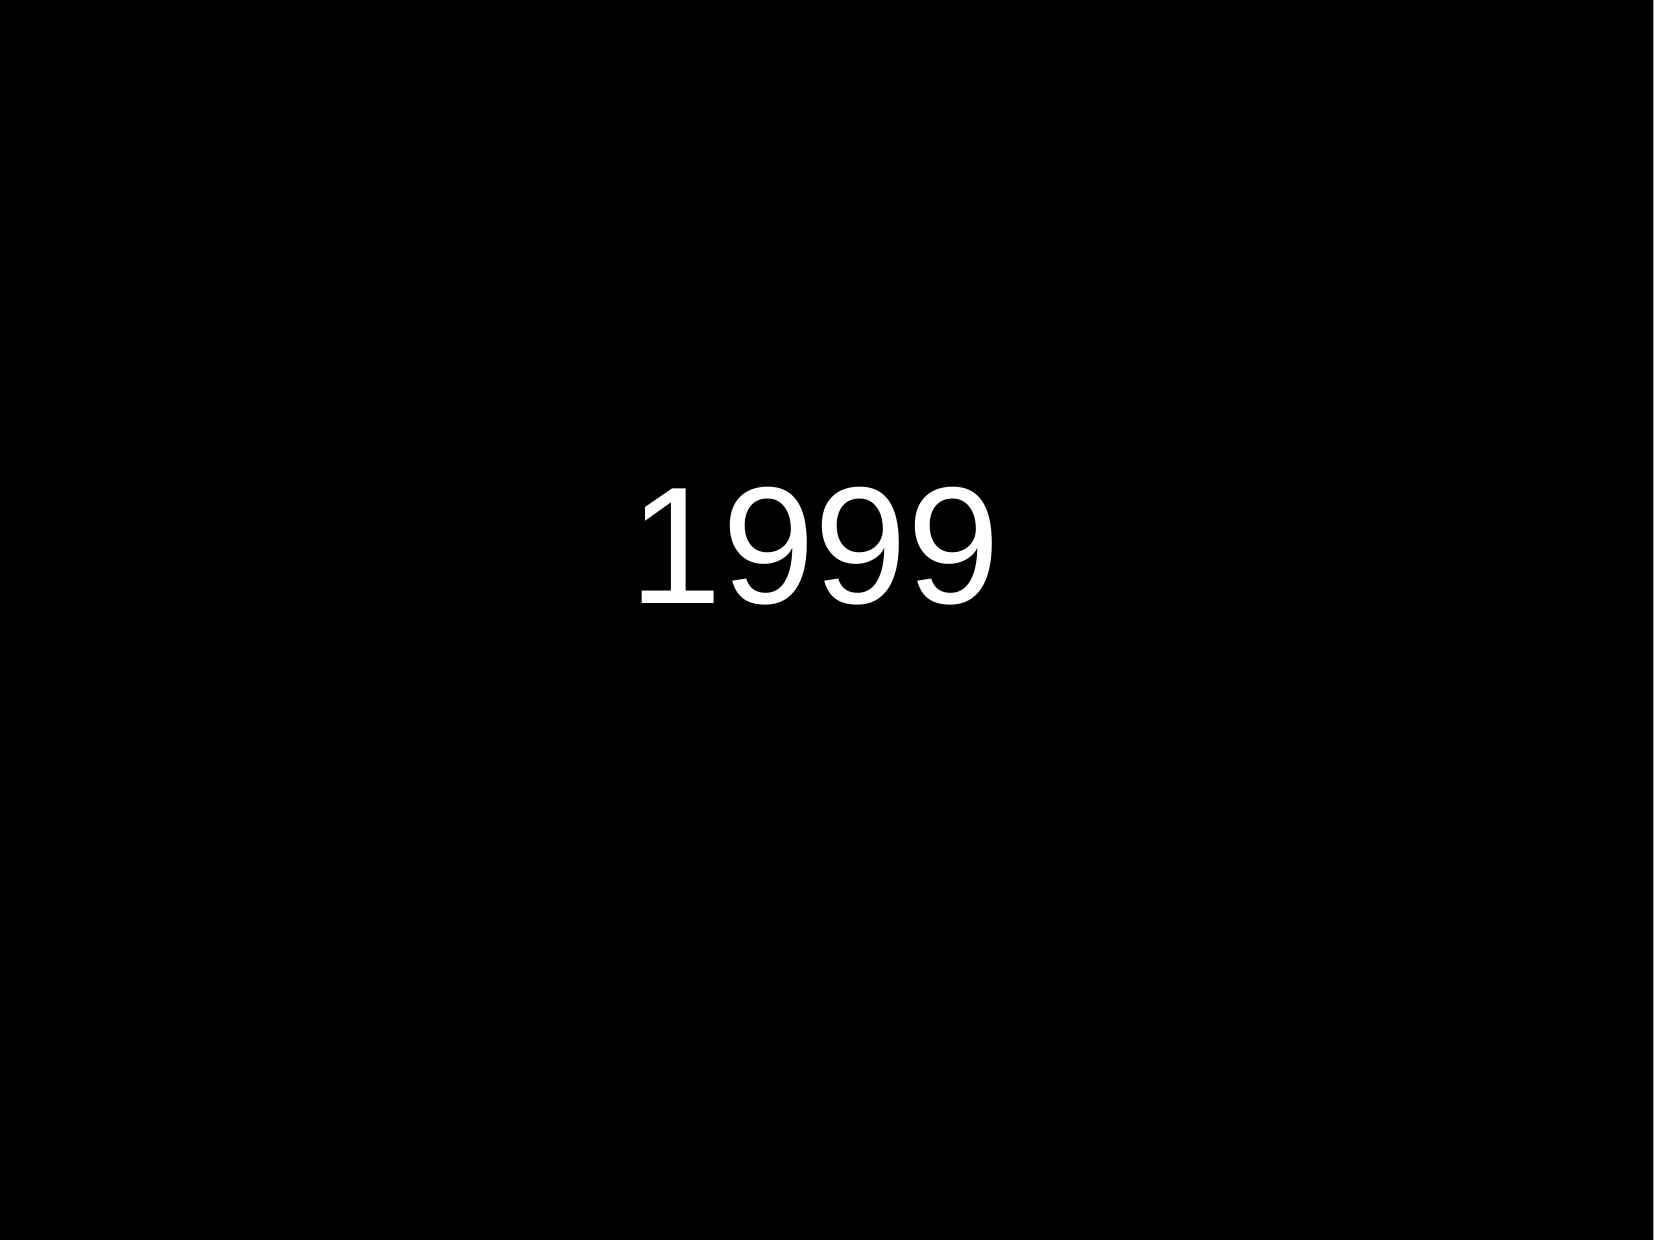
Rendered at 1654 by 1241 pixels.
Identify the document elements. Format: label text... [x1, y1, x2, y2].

title 1999 [70, 421, 1560, 671]
